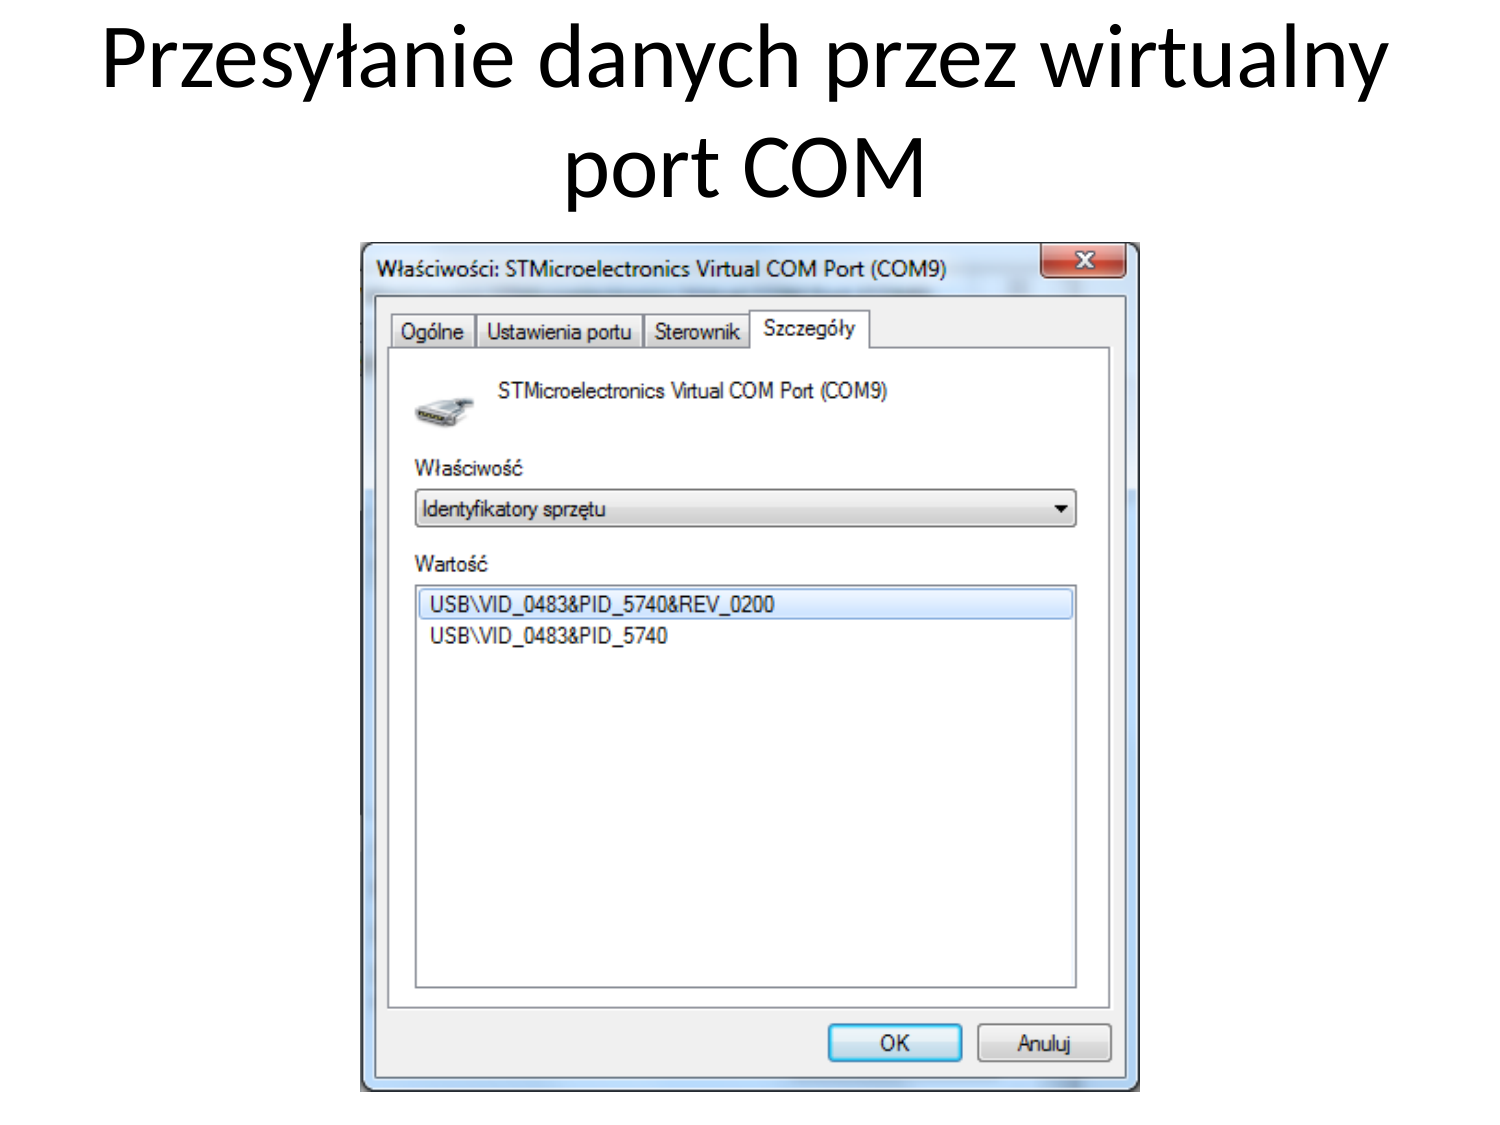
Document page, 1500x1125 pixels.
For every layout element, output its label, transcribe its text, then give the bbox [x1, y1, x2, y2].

picture [360, 242, 1140, 1092]
title Przesyłanie danych przez wirtualny port COM [70, 0, 1421, 176]
